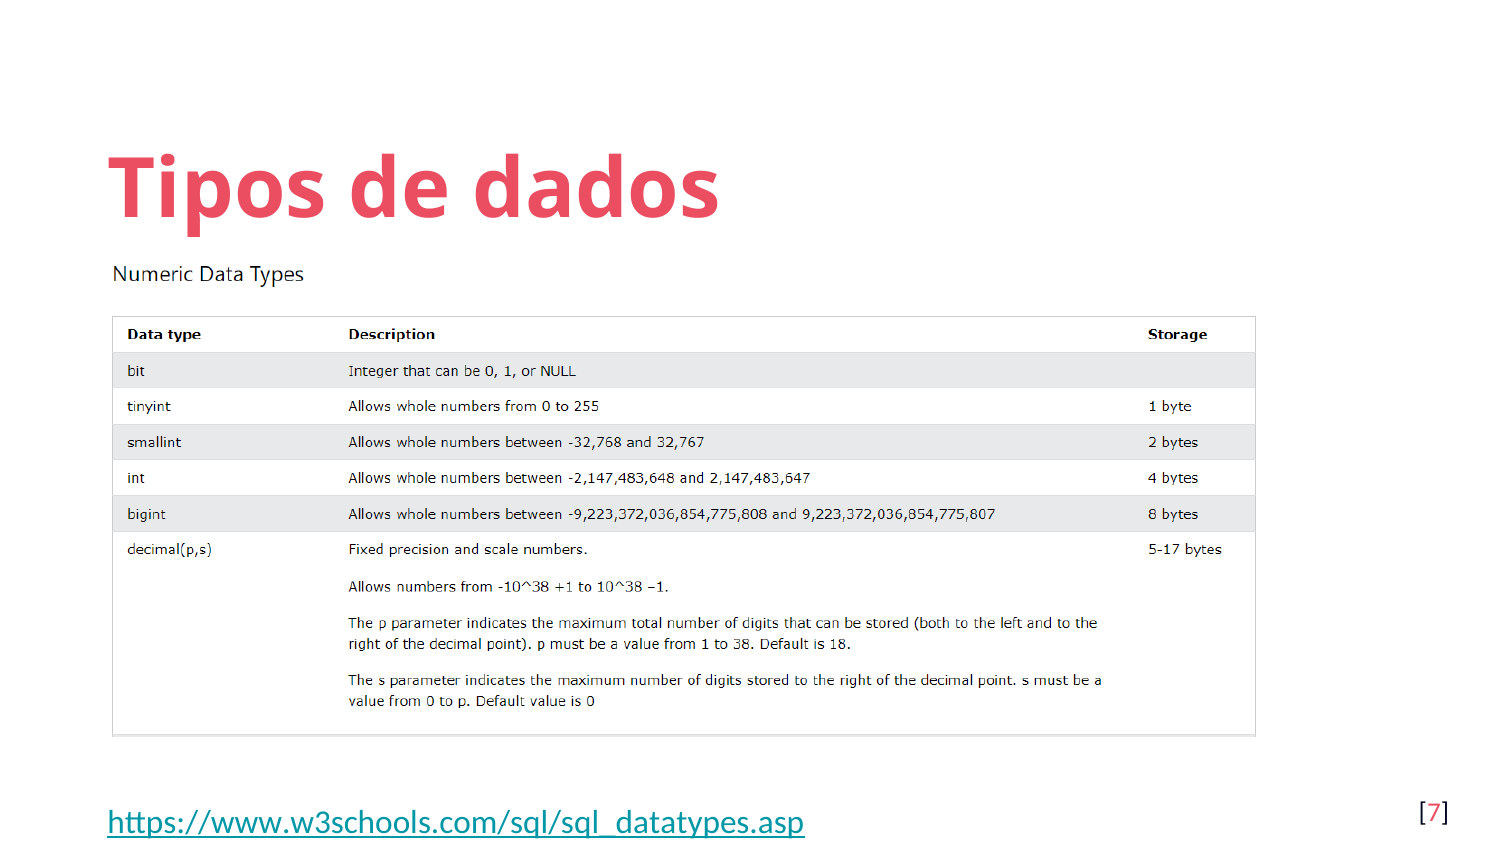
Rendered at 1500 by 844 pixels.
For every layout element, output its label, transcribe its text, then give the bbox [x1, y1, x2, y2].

picture [106, 262, 1259, 737]
text_box Tipos de dados [92, 104, 1408, 243]
text_box https://www.w3schools.com/sql/sql_datatypes.asp [92, 779, 1408, 844]
slide_number [‹#›] [1408, 779, 1494, 844]
